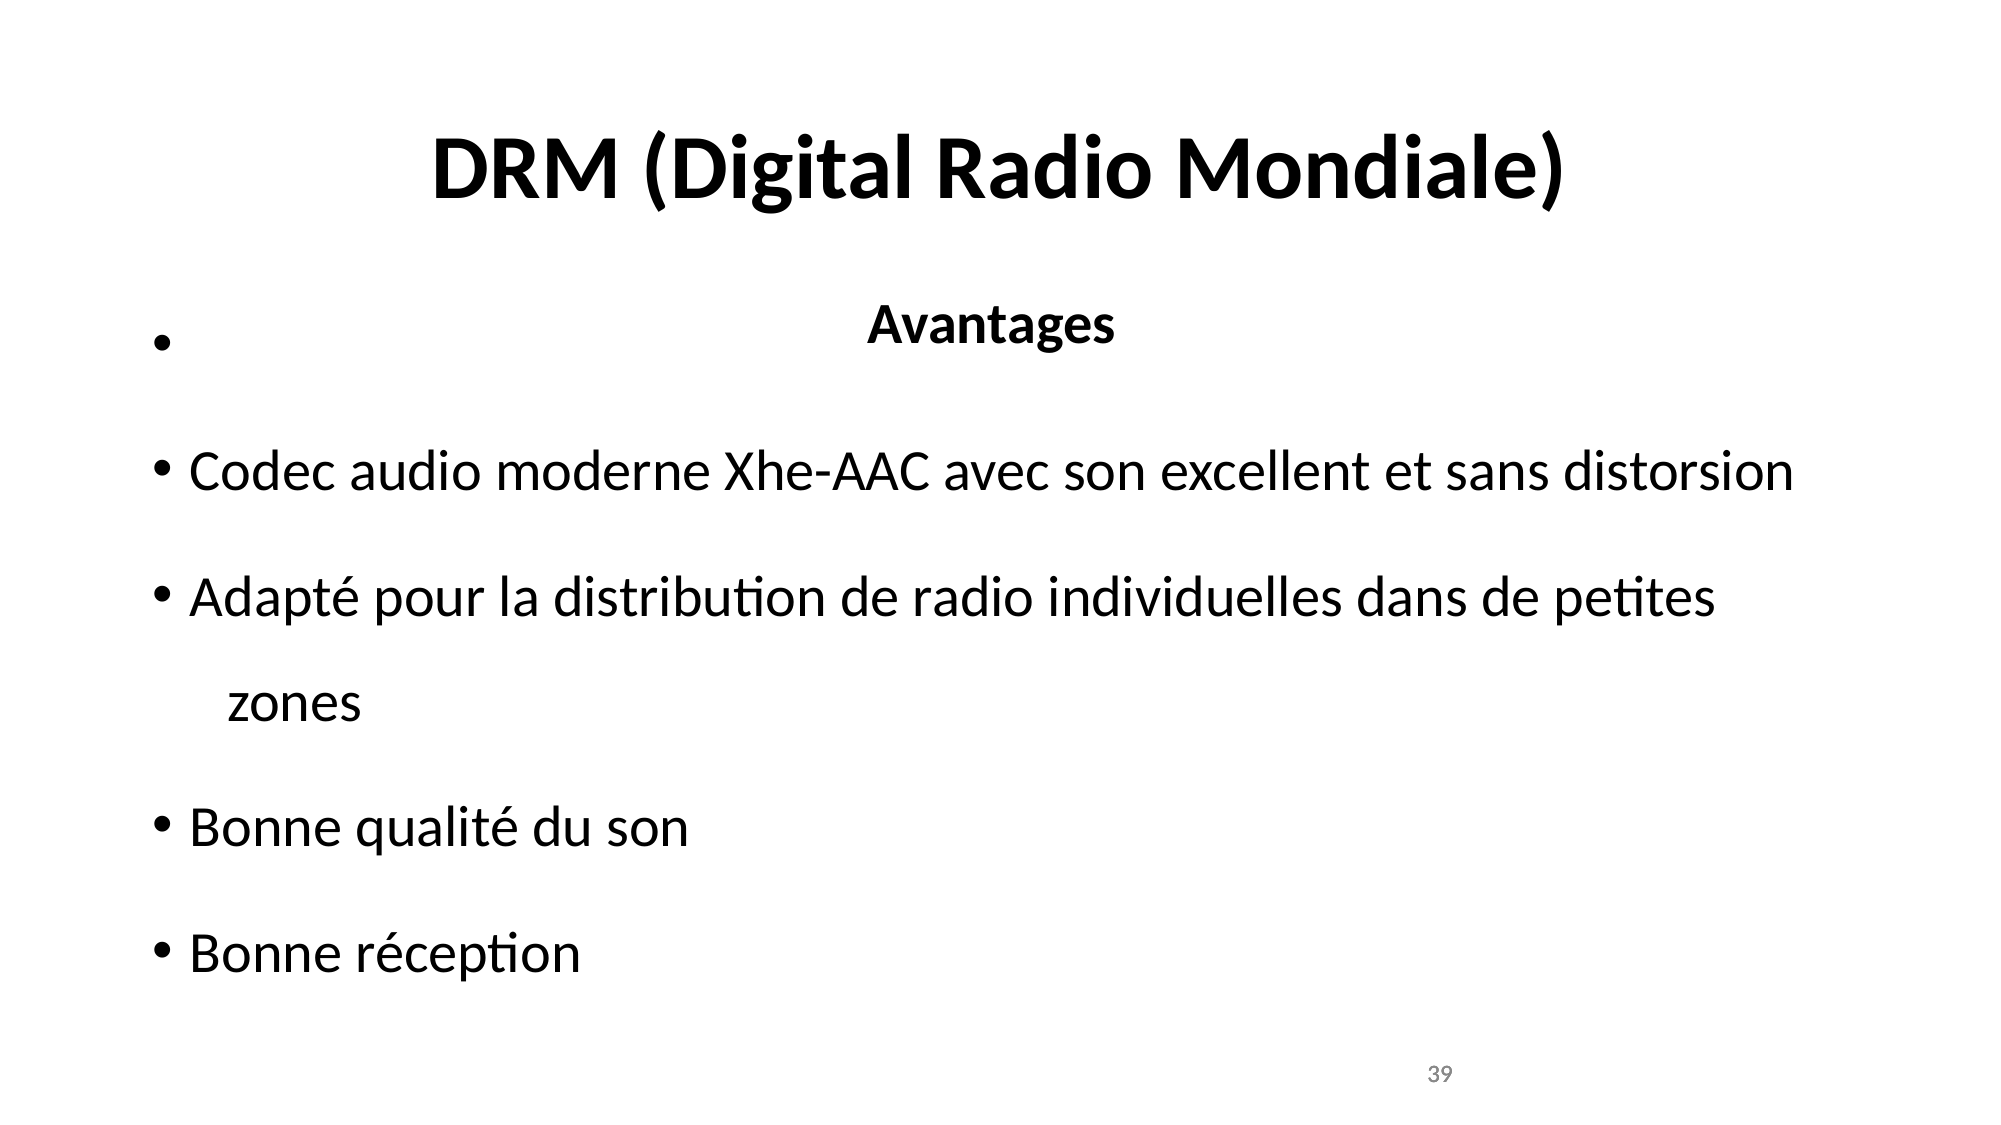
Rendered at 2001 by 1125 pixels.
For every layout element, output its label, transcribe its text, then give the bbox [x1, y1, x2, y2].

text_box [1412, 1042, 1863, 1103]
text_box Avantages [852, 277, 1148, 364]
title DRM (Digital Radio Mondiale) [137, 59, 1863, 278]
list Codec audio moderne Xhe-AAC avec son excellent et sans distorsion Adapté pour la distribution de radio individuelles dans de petites zones Bonne qualité du son Bonne réception [137, 299, 1863, 1014]
